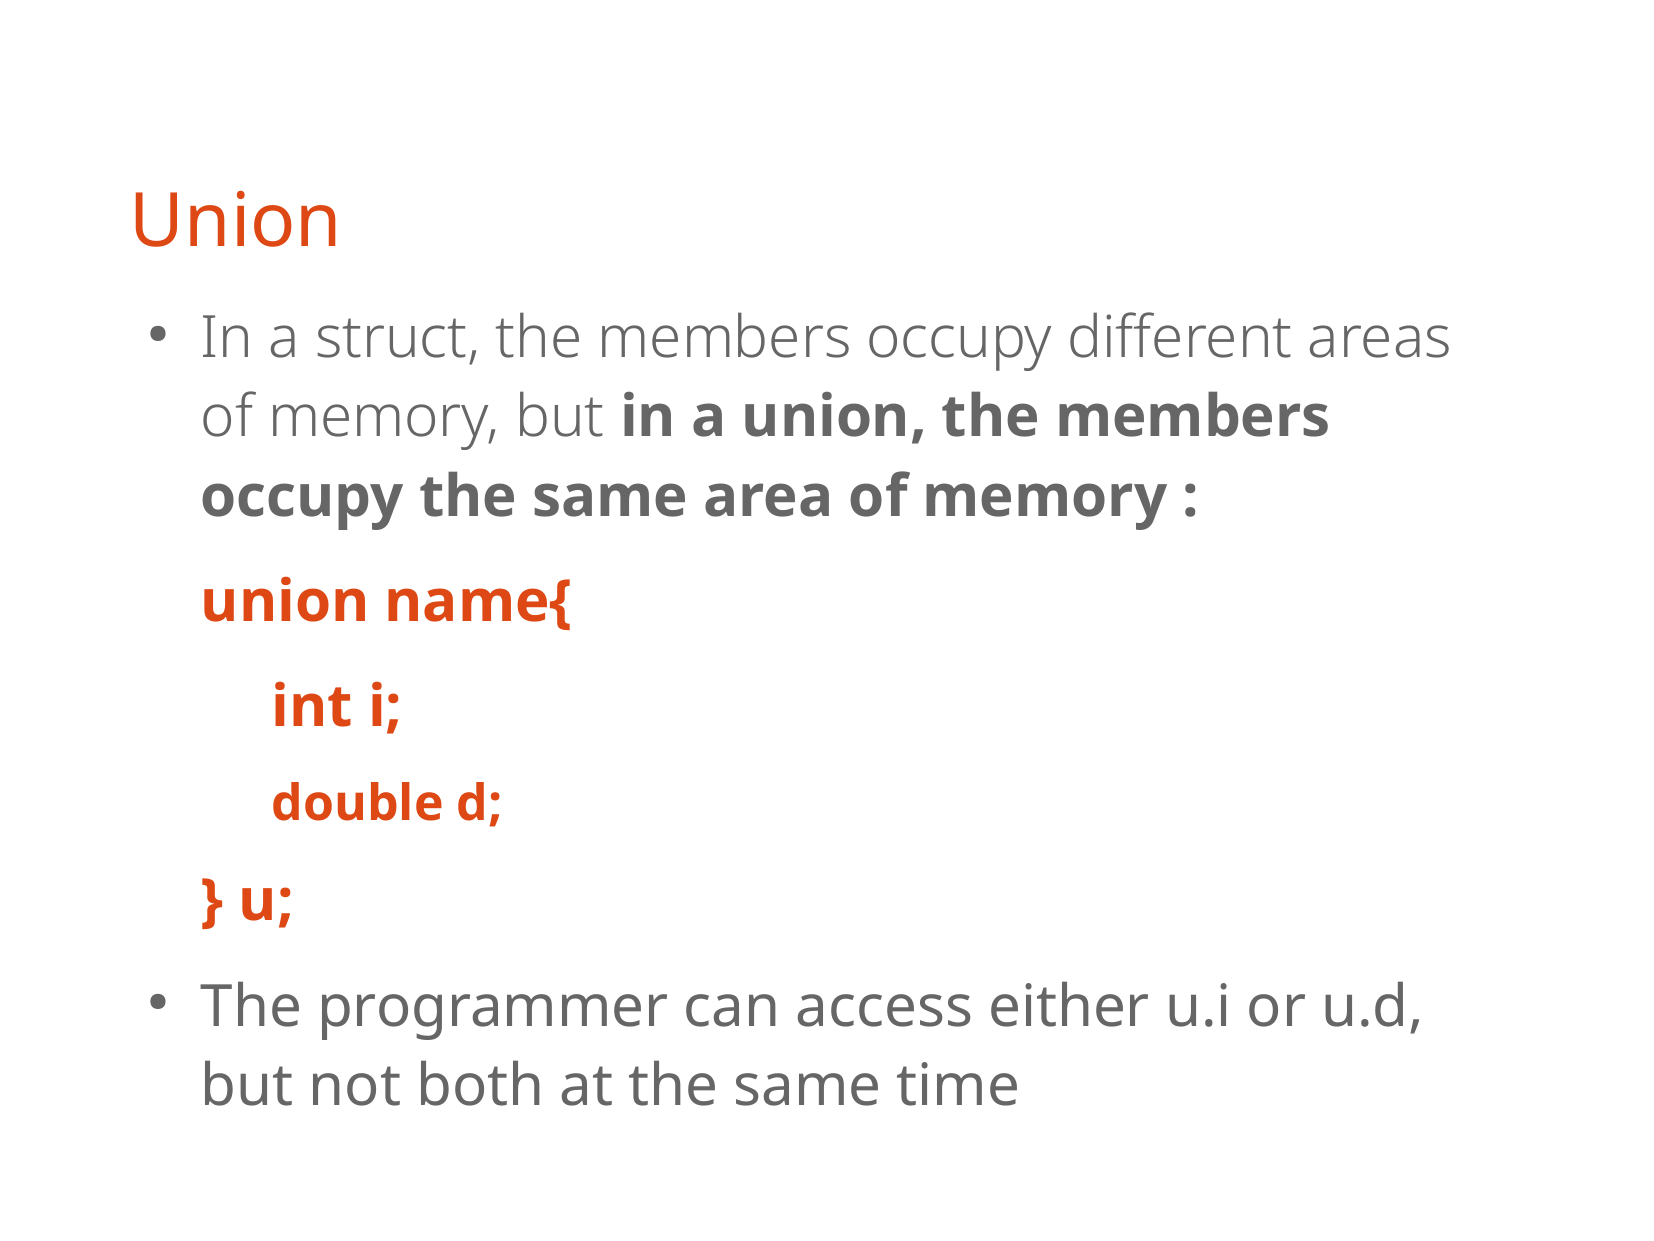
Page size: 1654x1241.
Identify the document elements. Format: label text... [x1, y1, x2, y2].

title Union [129, 153, 1518, 281]
list In a struct, the members occupy different areas of memory, but in a union, the members occupy the same area of memory : union name{ int i; double d; } u; The programmer can access either u.i or u.d, but not both at the same time [129, 295, 1518, 1182]
